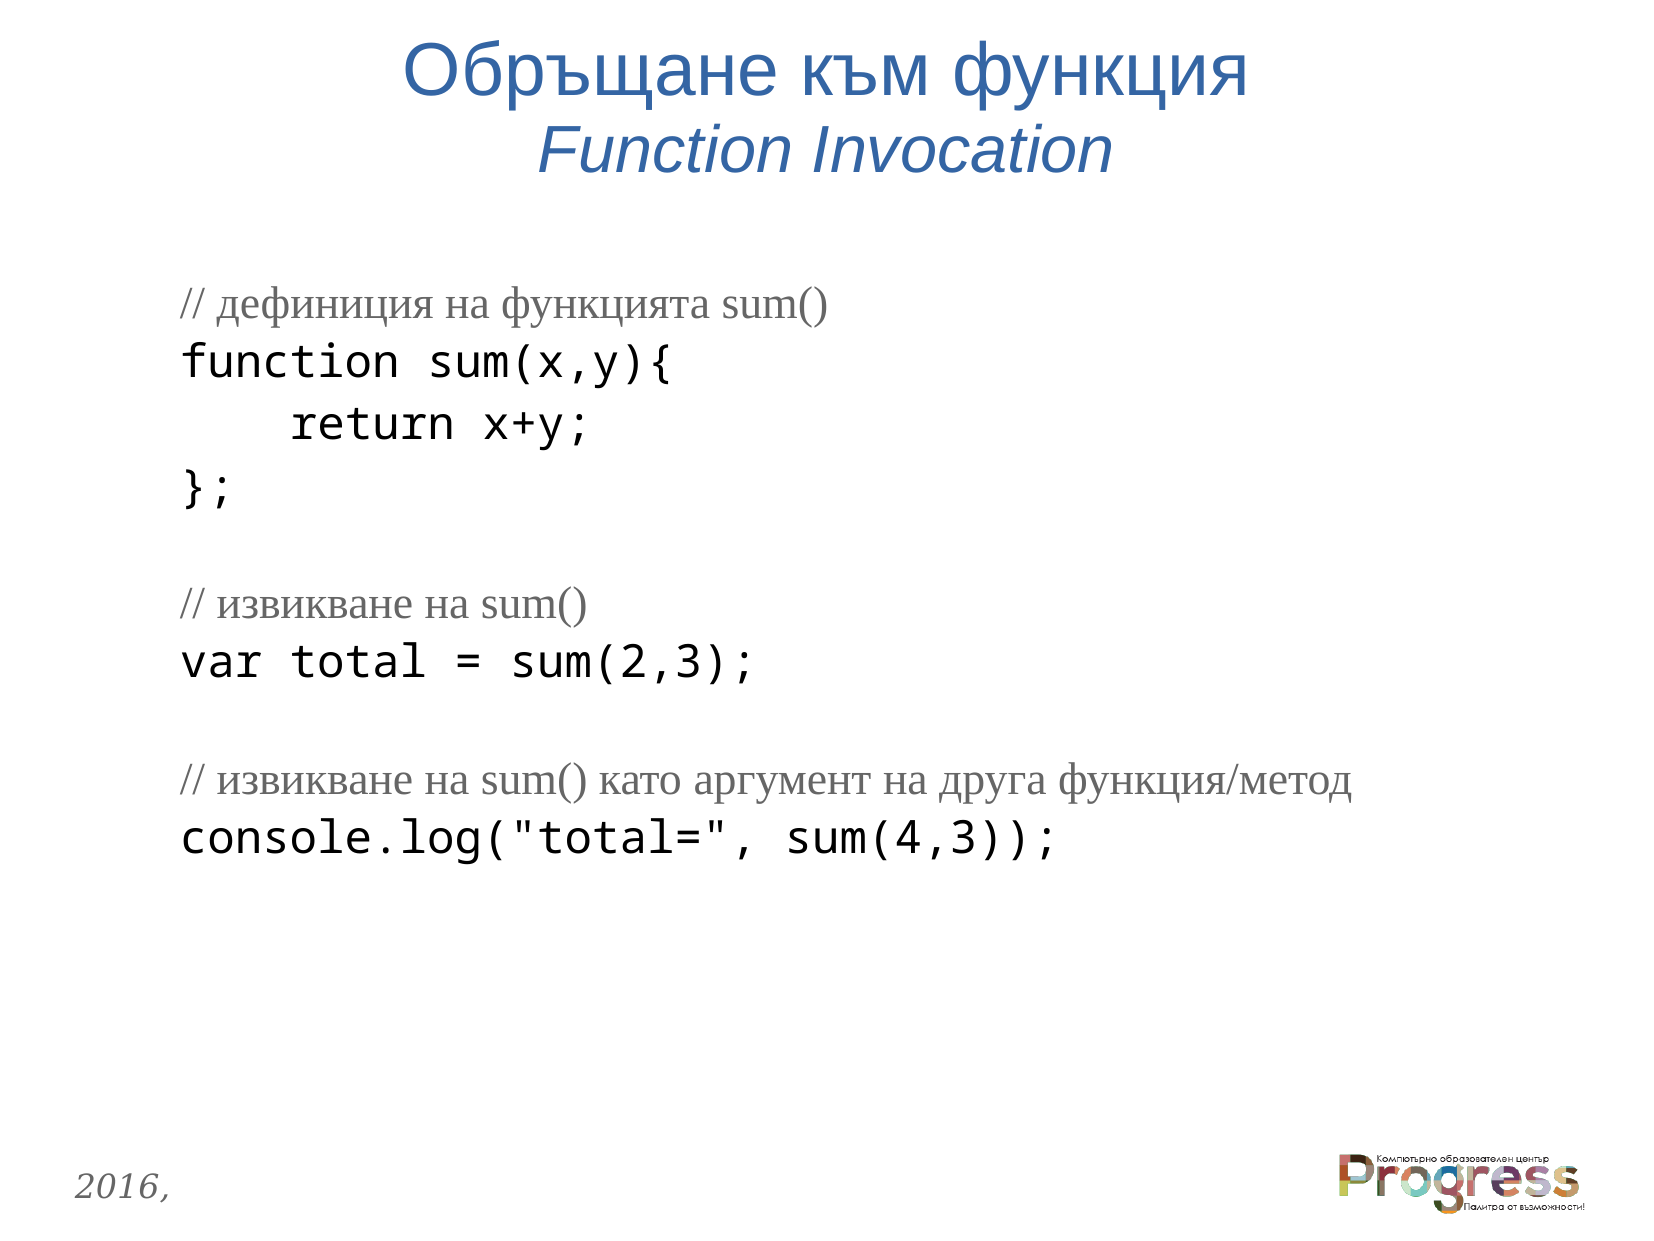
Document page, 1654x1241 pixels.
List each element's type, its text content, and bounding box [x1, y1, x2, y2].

text_box // дефиниция на функцията sum() function sum(x,y){ return x+y; }; // извикване на sum() var total = sum(2,3); // извикване на sum() като аргумент на друга функция/метод console.log("total=", sum(4,3)); [165, 270, 1546, 961]
picture [1339, 1153, 1591, 1214]
title Обръщане към функция Function Invocation [82, 27, 1571, 187]
